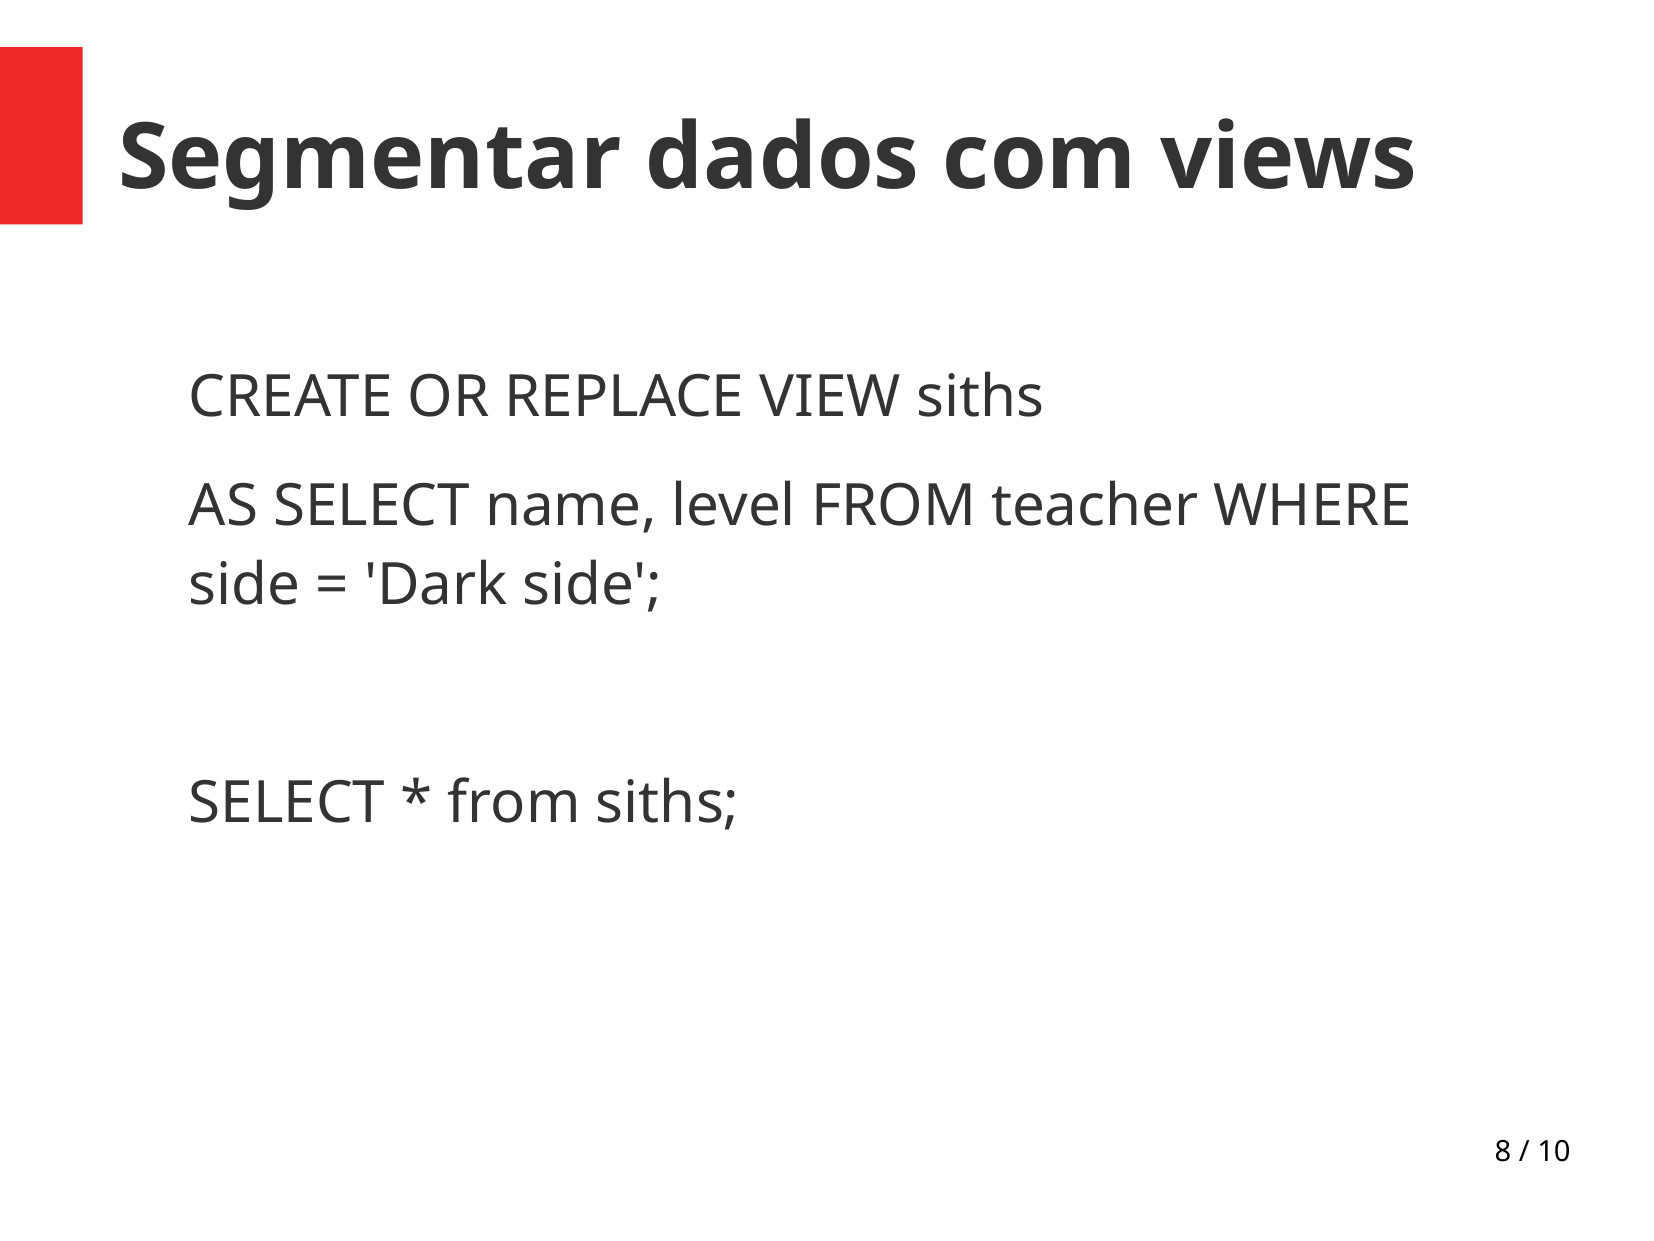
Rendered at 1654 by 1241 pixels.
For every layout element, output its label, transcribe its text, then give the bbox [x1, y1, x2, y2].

list CREATE OR REPLACE VIEW siths AS SELECT name, level FROM teacher WHERE side = 'Dark side'; SELECT * from siths; [118, 354, 1536, 1074]
title Segmentar dados com views [118, 45, 1571, 260]
